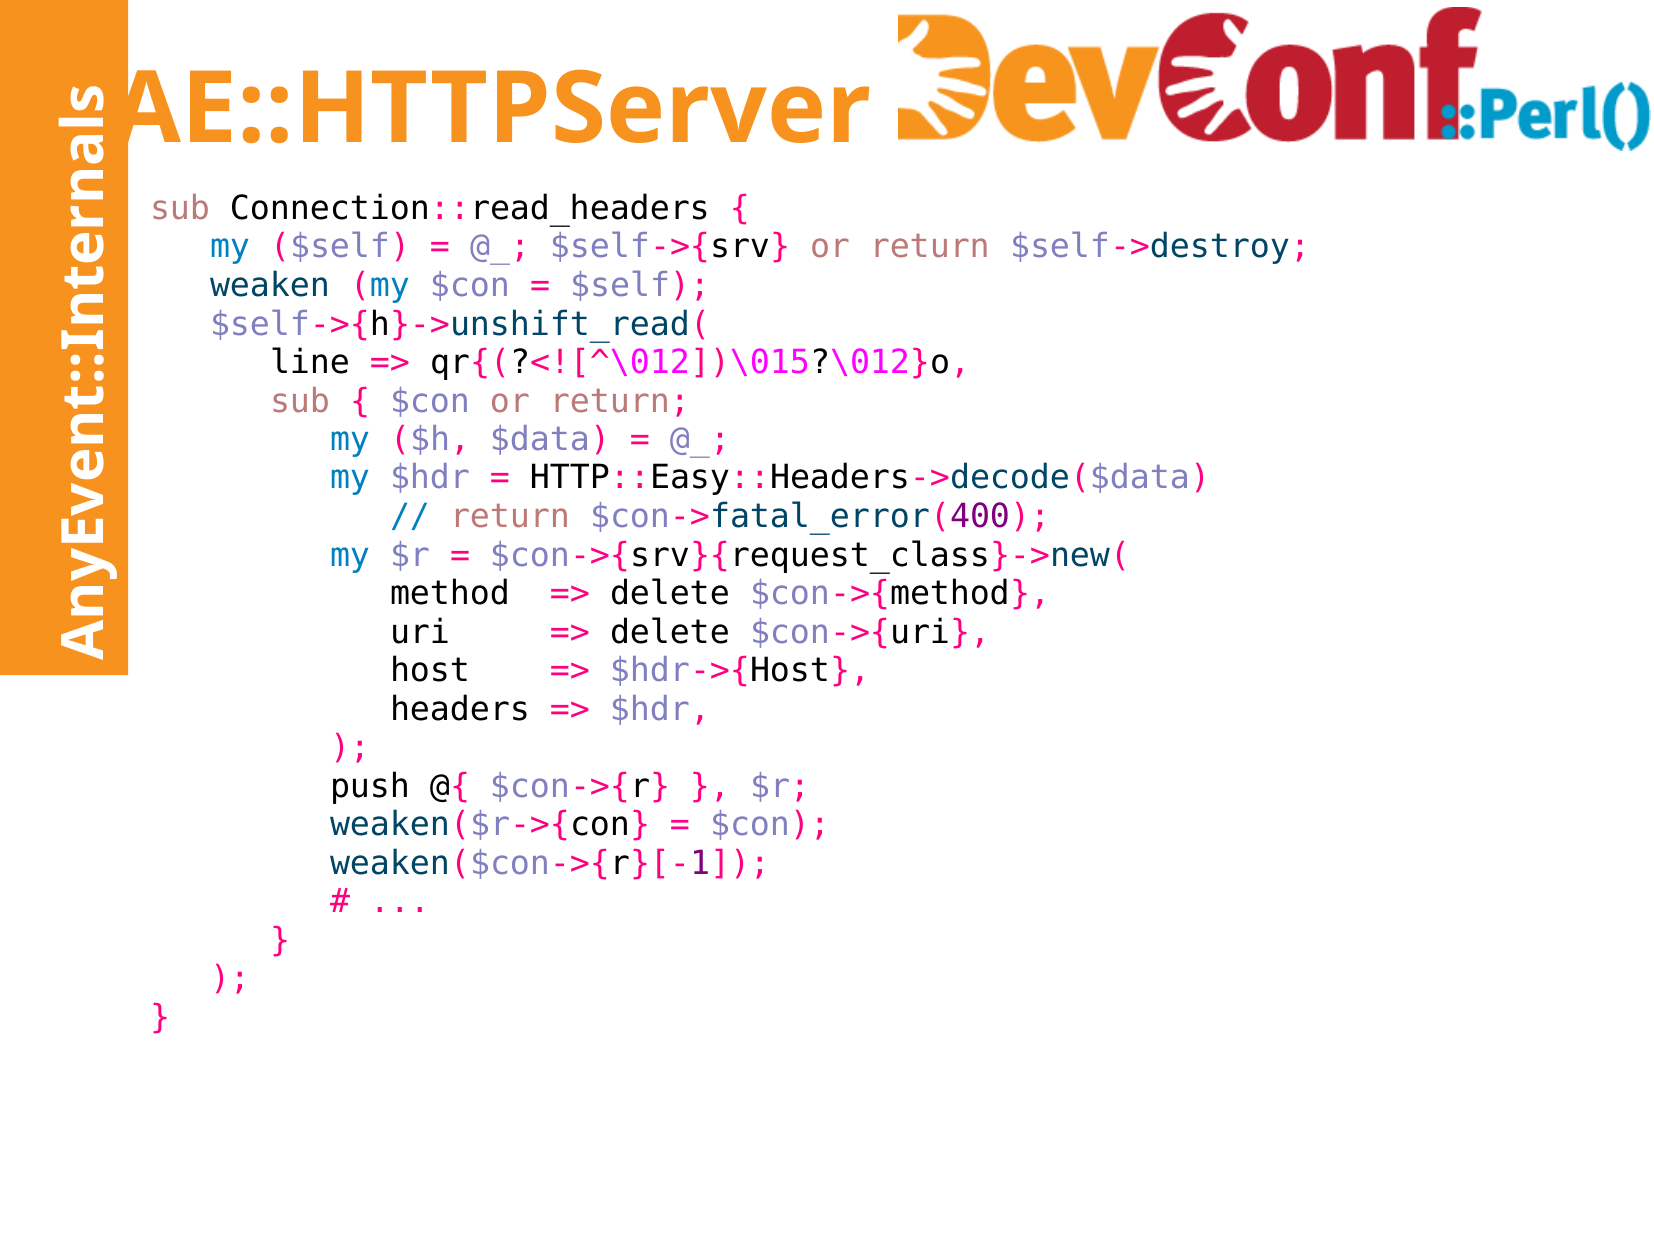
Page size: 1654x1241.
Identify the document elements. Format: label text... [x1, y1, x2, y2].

text_box sub Connection::read_headers { my ($self) = @_; $self->{srv} or return $self->destroy; weaken (my $con = $self); $self->{h}->unshift_read( line => qr{(?<![^\012])\015?\012}o, sub { $con or return; my ($h, $data) = @_; my $hdr = HTTP::Easy::Headers->decode($data) // return $con->fatal_error(400); my $r = $con->{srv}{request_class}->new( method => delete $con->{method}, uri => delete $con->{uri}, host => $hdr->{Host}, headers => $hdr, ); push @{ $con->{r} }, $r; weaken($r->{con} = $con); weaken($con->{r}[-1]); # ... } ); } [150, 188, 1576, 1193]
picture [898, 7, 1651, 151]
title AE::HTTPServer [112, 45, 901, 162]
text_box AnyEvent::Internals [0, 0, 84, 676]
